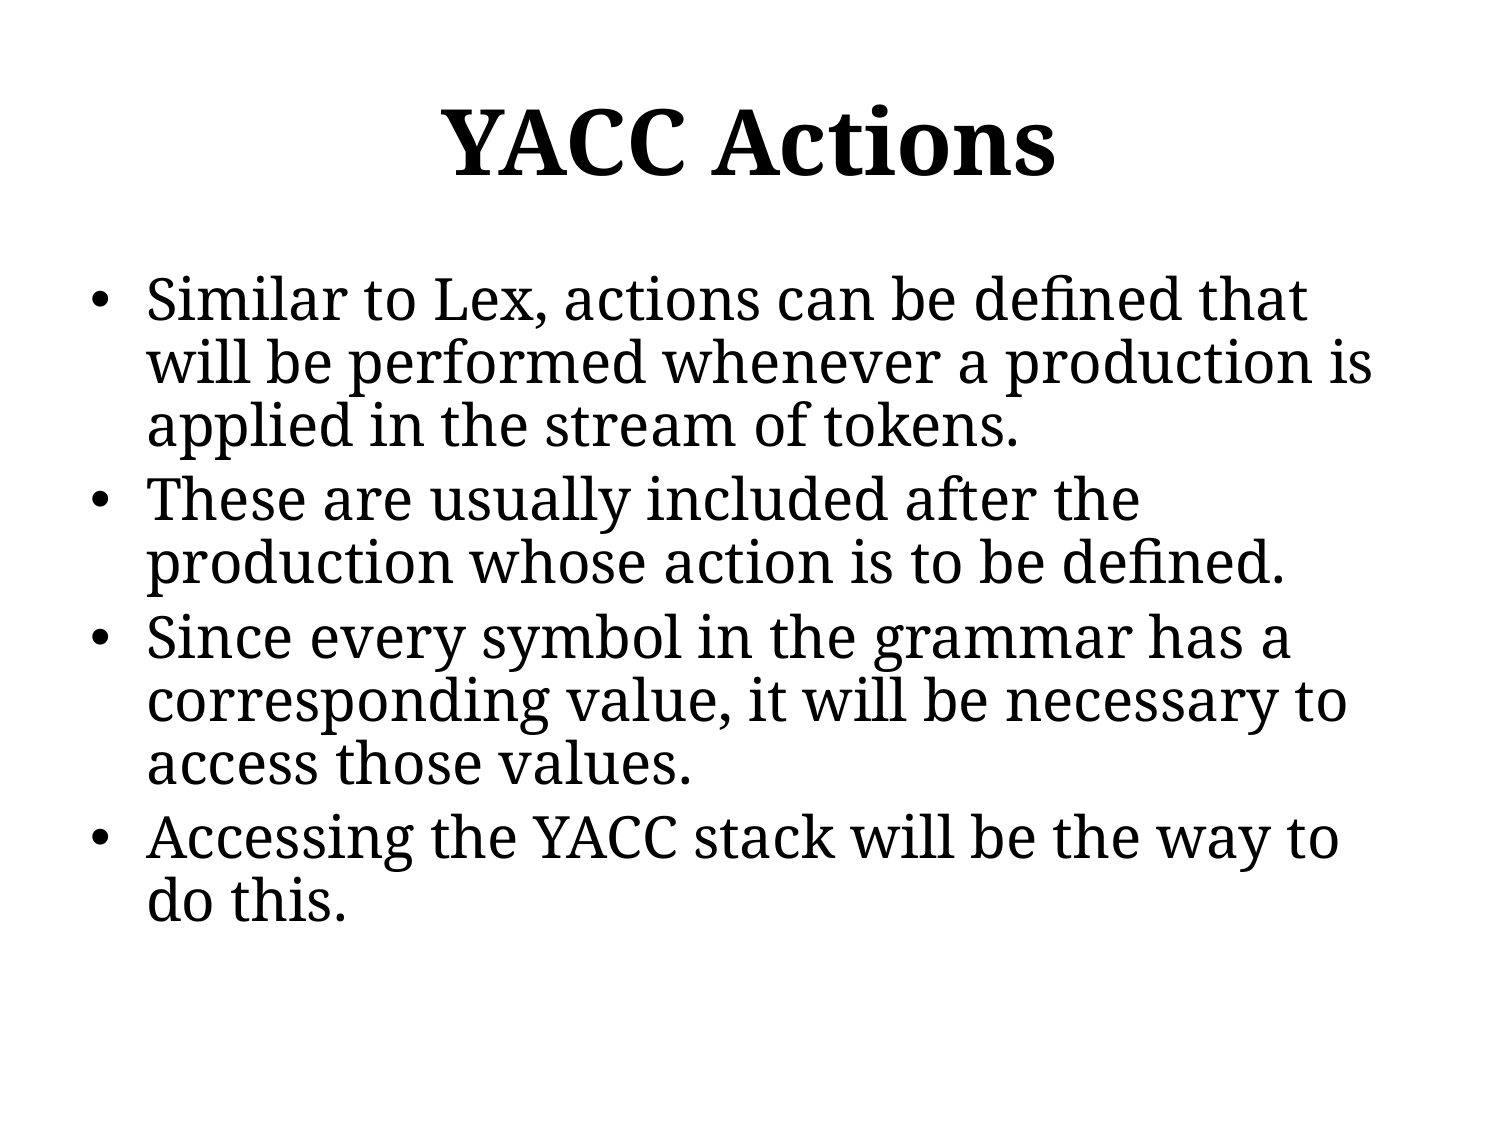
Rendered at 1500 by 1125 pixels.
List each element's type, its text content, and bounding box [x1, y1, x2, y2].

list Similar to Lex, actions can be defined that will be performed whenever a production is applied in the stream of tokens. These are usually included after the production whose action is to be defined. Since every symbol in the grammar has a corresponding value, it will be necessary to access those values. Accessing the YACC stack will be the way to do this. [75, 262, 1425, 1005]
title YACC Actions [75, 45, 1425, 233]
